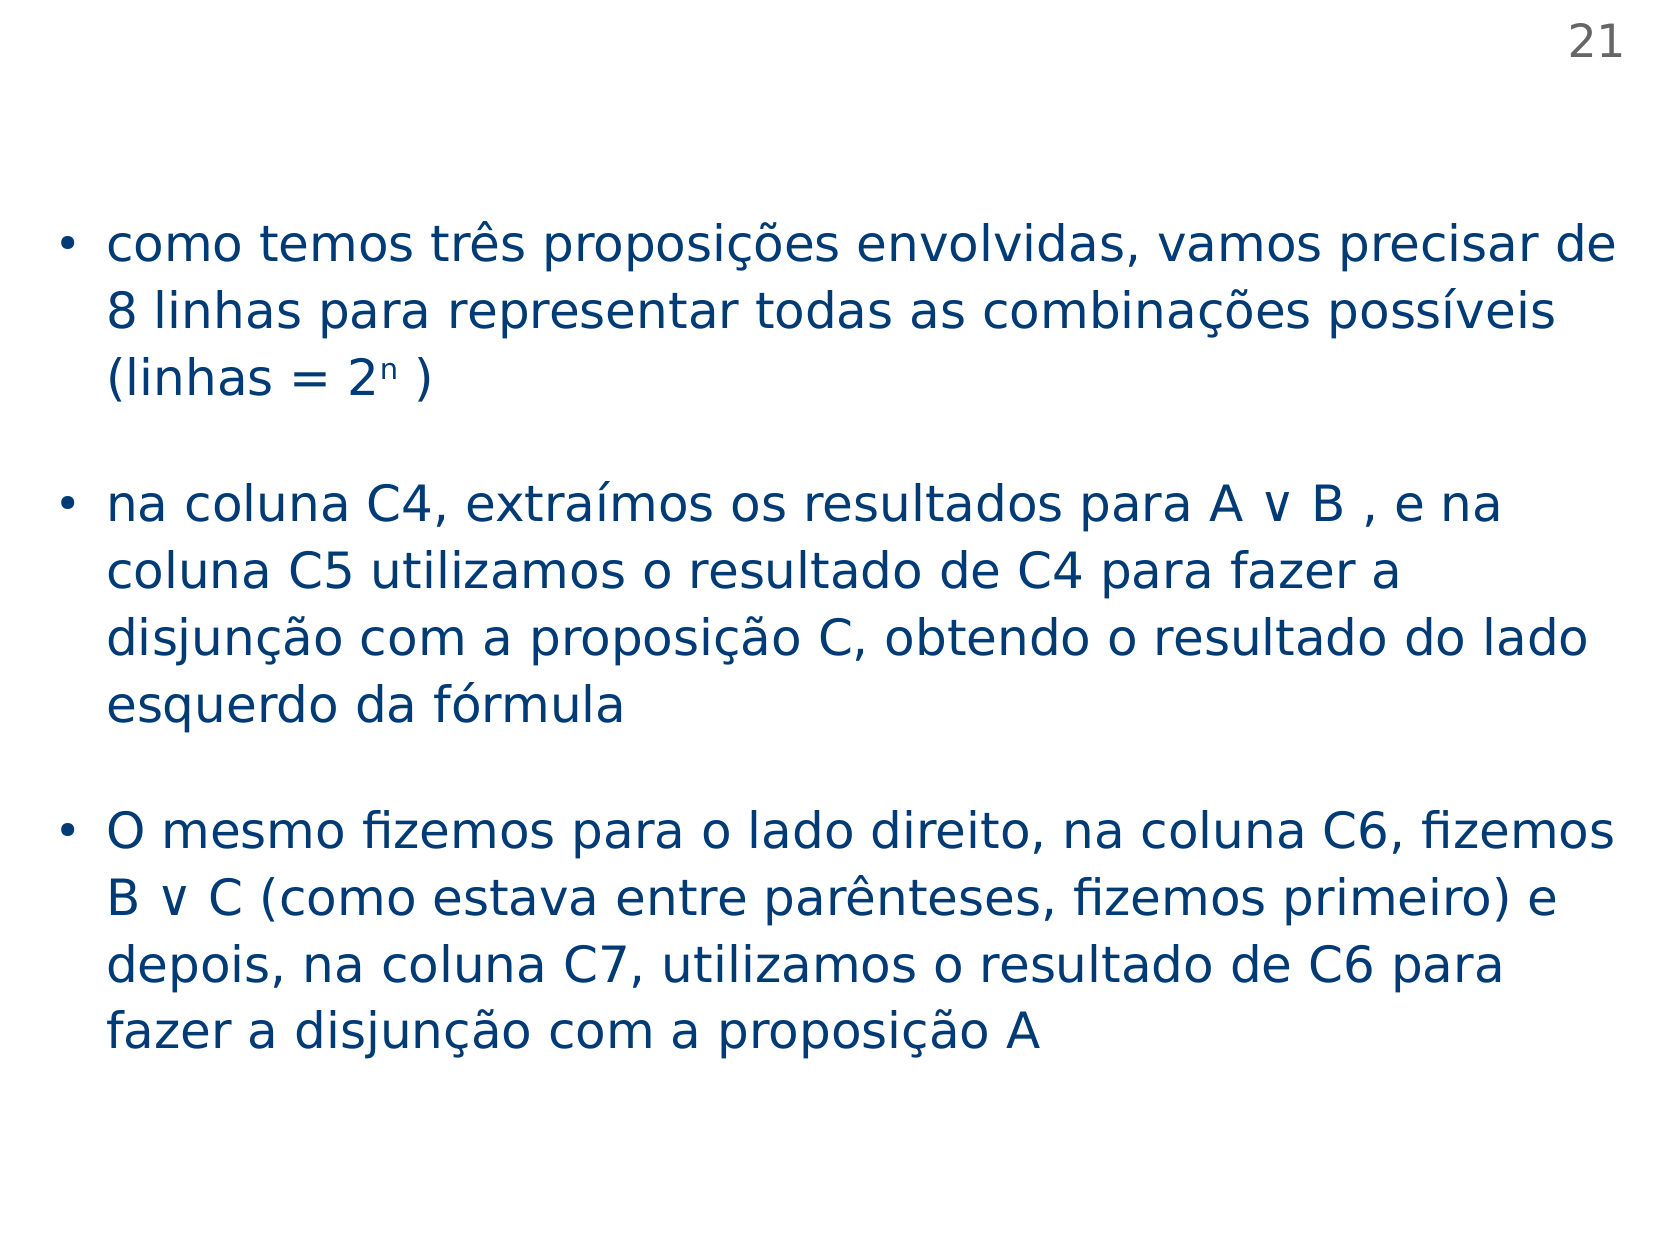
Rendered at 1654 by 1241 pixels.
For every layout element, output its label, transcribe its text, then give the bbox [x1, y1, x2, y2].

list como temos três proposições envolvidas, vamos precisar de 8 linhas para representar todas as combinações possíveis (linhas = 2n ) na coluna C4, extraímos os resultados para A ∨ B , e na coluna C5 utilizamos o resultado de C4 para fazer a disjunção com a proposição C, obtendo o resultado do lado esquerdo da fórmula O mesmo fizemos para o lado direito, na coluna C6, fizemos B ∨ C (como estava entre parênteses, fizemos primeiro) e depois, na coluna C7, utilizamos o resultado de C6 para fazer a disjunção com a proposição A [59, 206, 1625, 1211]
